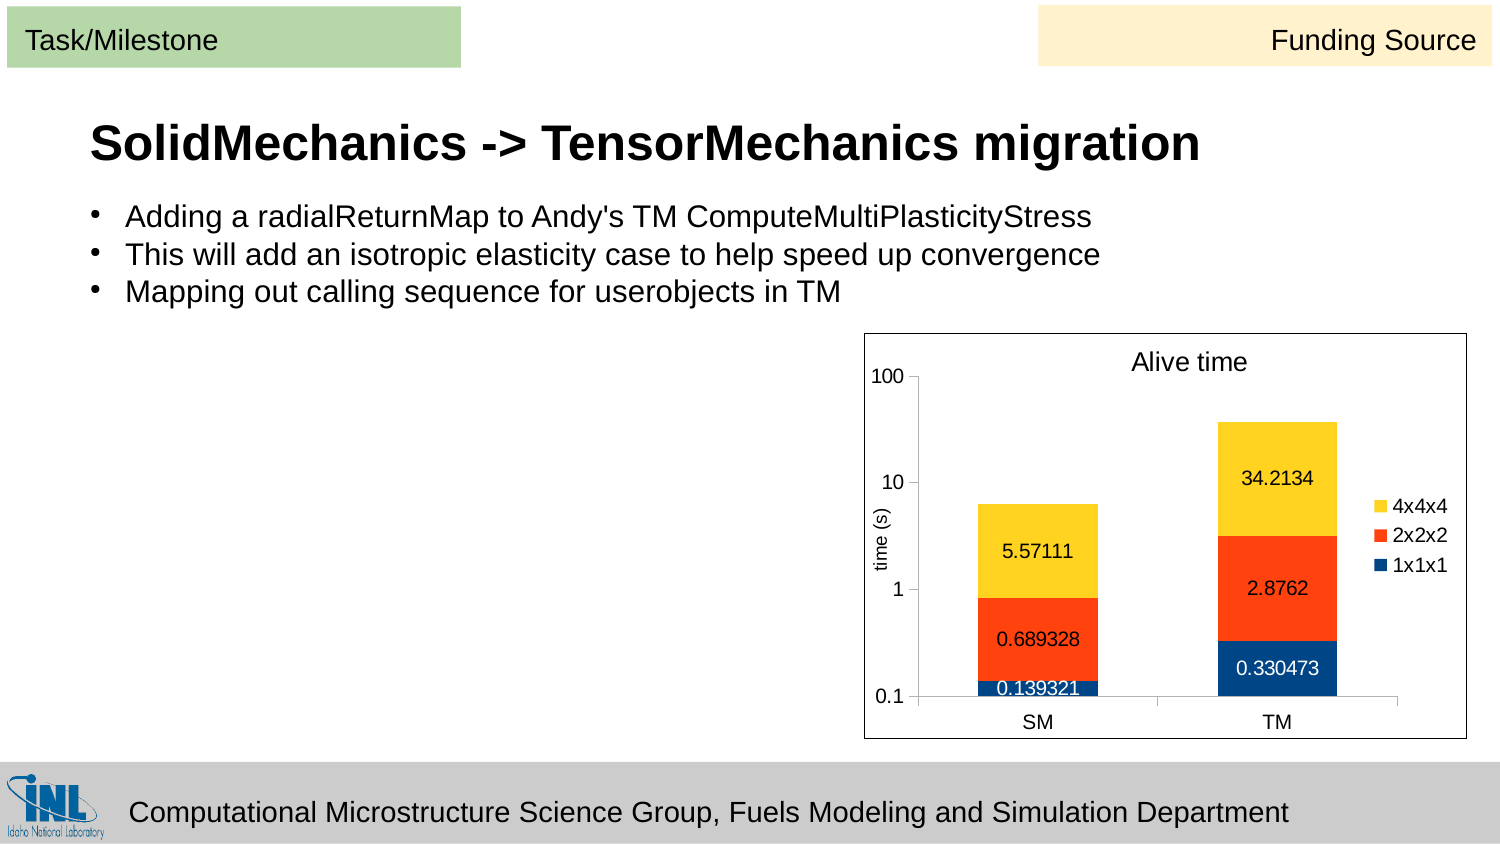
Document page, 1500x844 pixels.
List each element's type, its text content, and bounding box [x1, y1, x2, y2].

chart [864, 333, 1467, 739]
text_box Task/Milestone [10, 9, 460, 68]
picture [7, 774, 104, 840]
text_box Adding a radialReturnMap to Andy's TM ComputeMultiPlasticityStress This will add an isotropic elasticity case to help speed up convergence Mapping out calling sequence for userobjects in TM [74, 181, 1425, 758]
text_box Funding Source [1042, 9, 1493, 68]
text_box SolidMechanics -> TensorMechanics migration [74, 106, 1425, 181]
